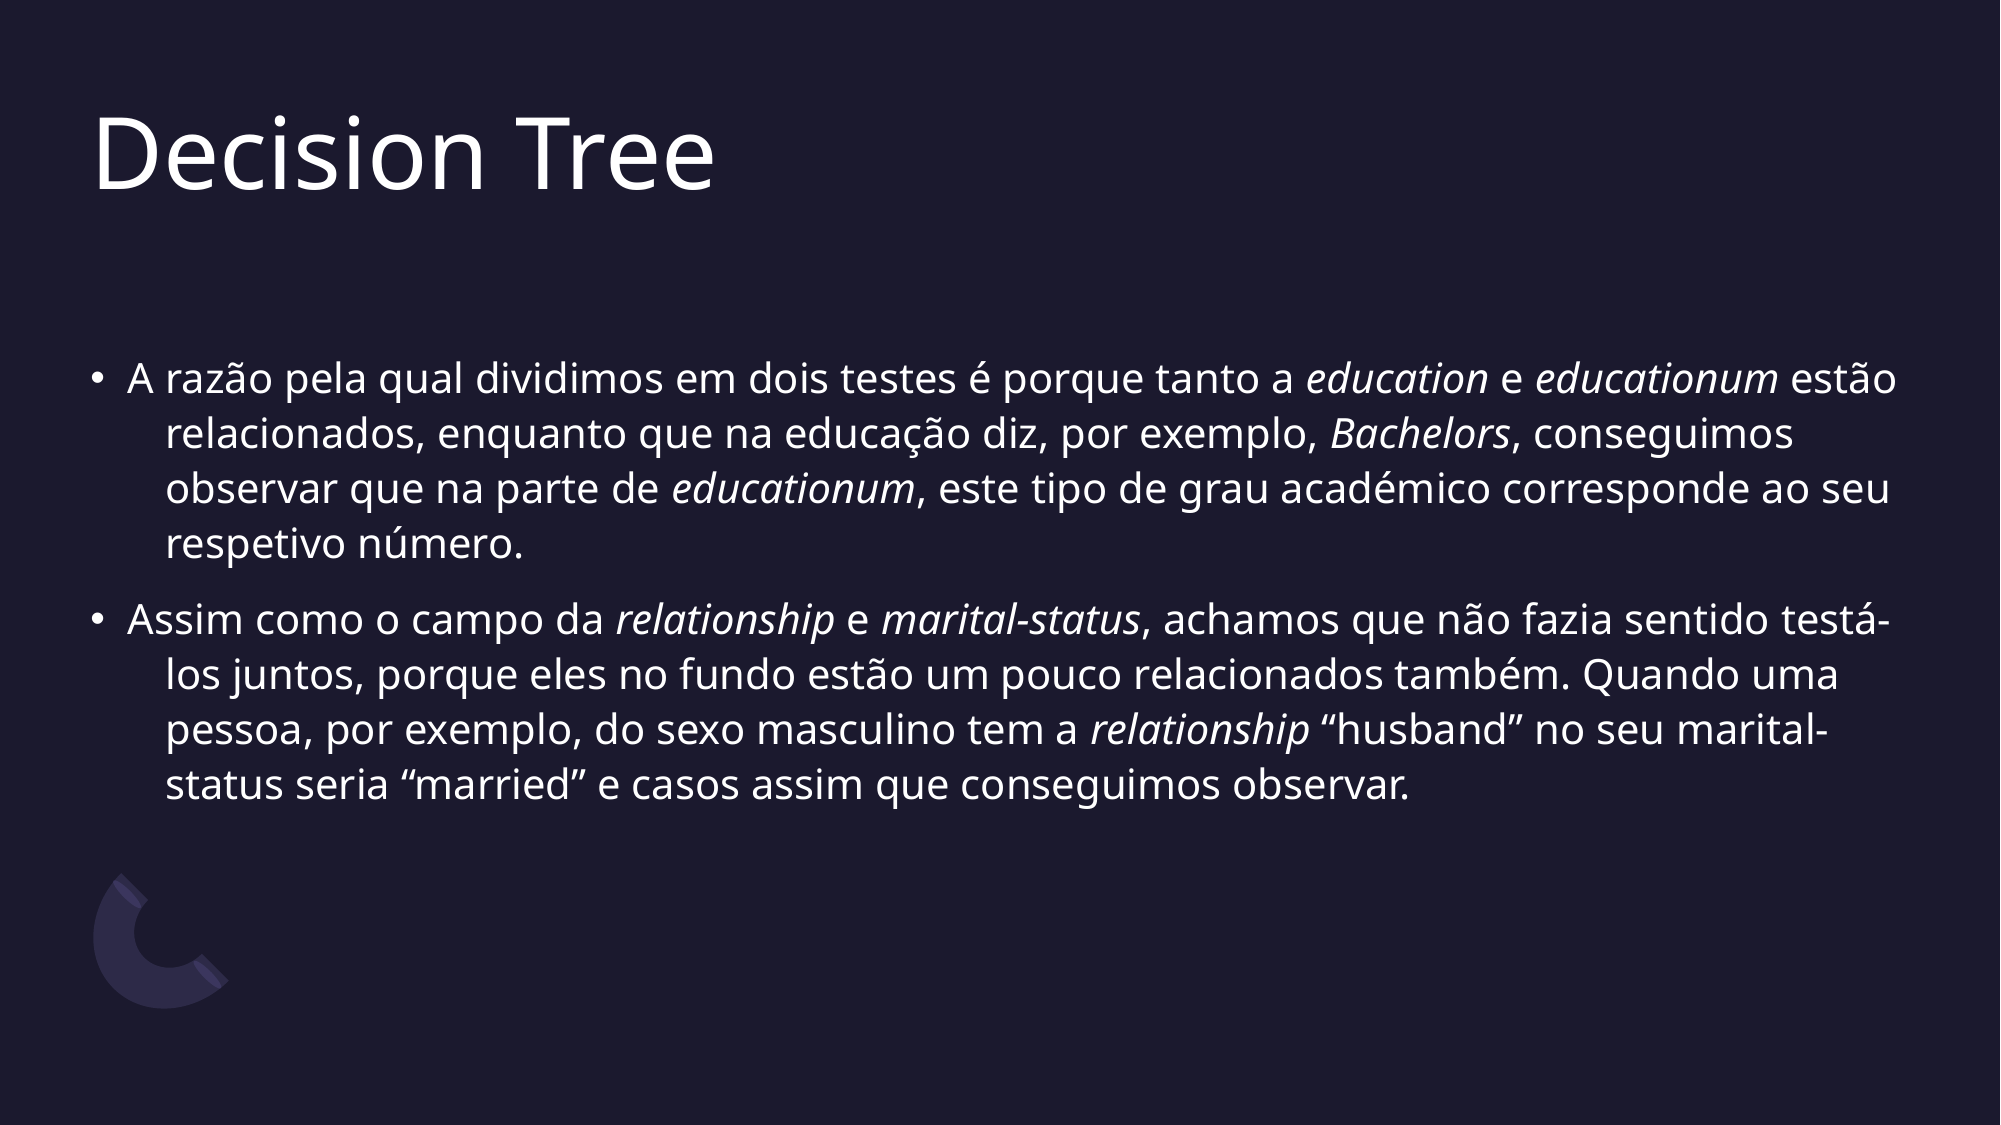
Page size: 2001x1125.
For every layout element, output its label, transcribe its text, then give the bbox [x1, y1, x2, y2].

title Decision Tree [90, 90, 1910, 309]
list A razão pela qual dividimos em dois testes é porque tanto a education e educationum estão relacionados, enquanto que na educação diz, por exemplo, Bachelors, conseguimos observar que na parte de educationum, este tipo de grau académico corresponde ao seu respetivo número. Assim como o campo da relationship e marital-status, achamos que não fazia sentido testá-los juntos, porque eles no fundo estão um pouco relacionados também. Quando uma pessoa, por exemplo, do sexo masculino tem a relationship “husband” no seu marital-status seria “married” e casos assim que conseguimos observar. [90, 346, 1910, 1000]
